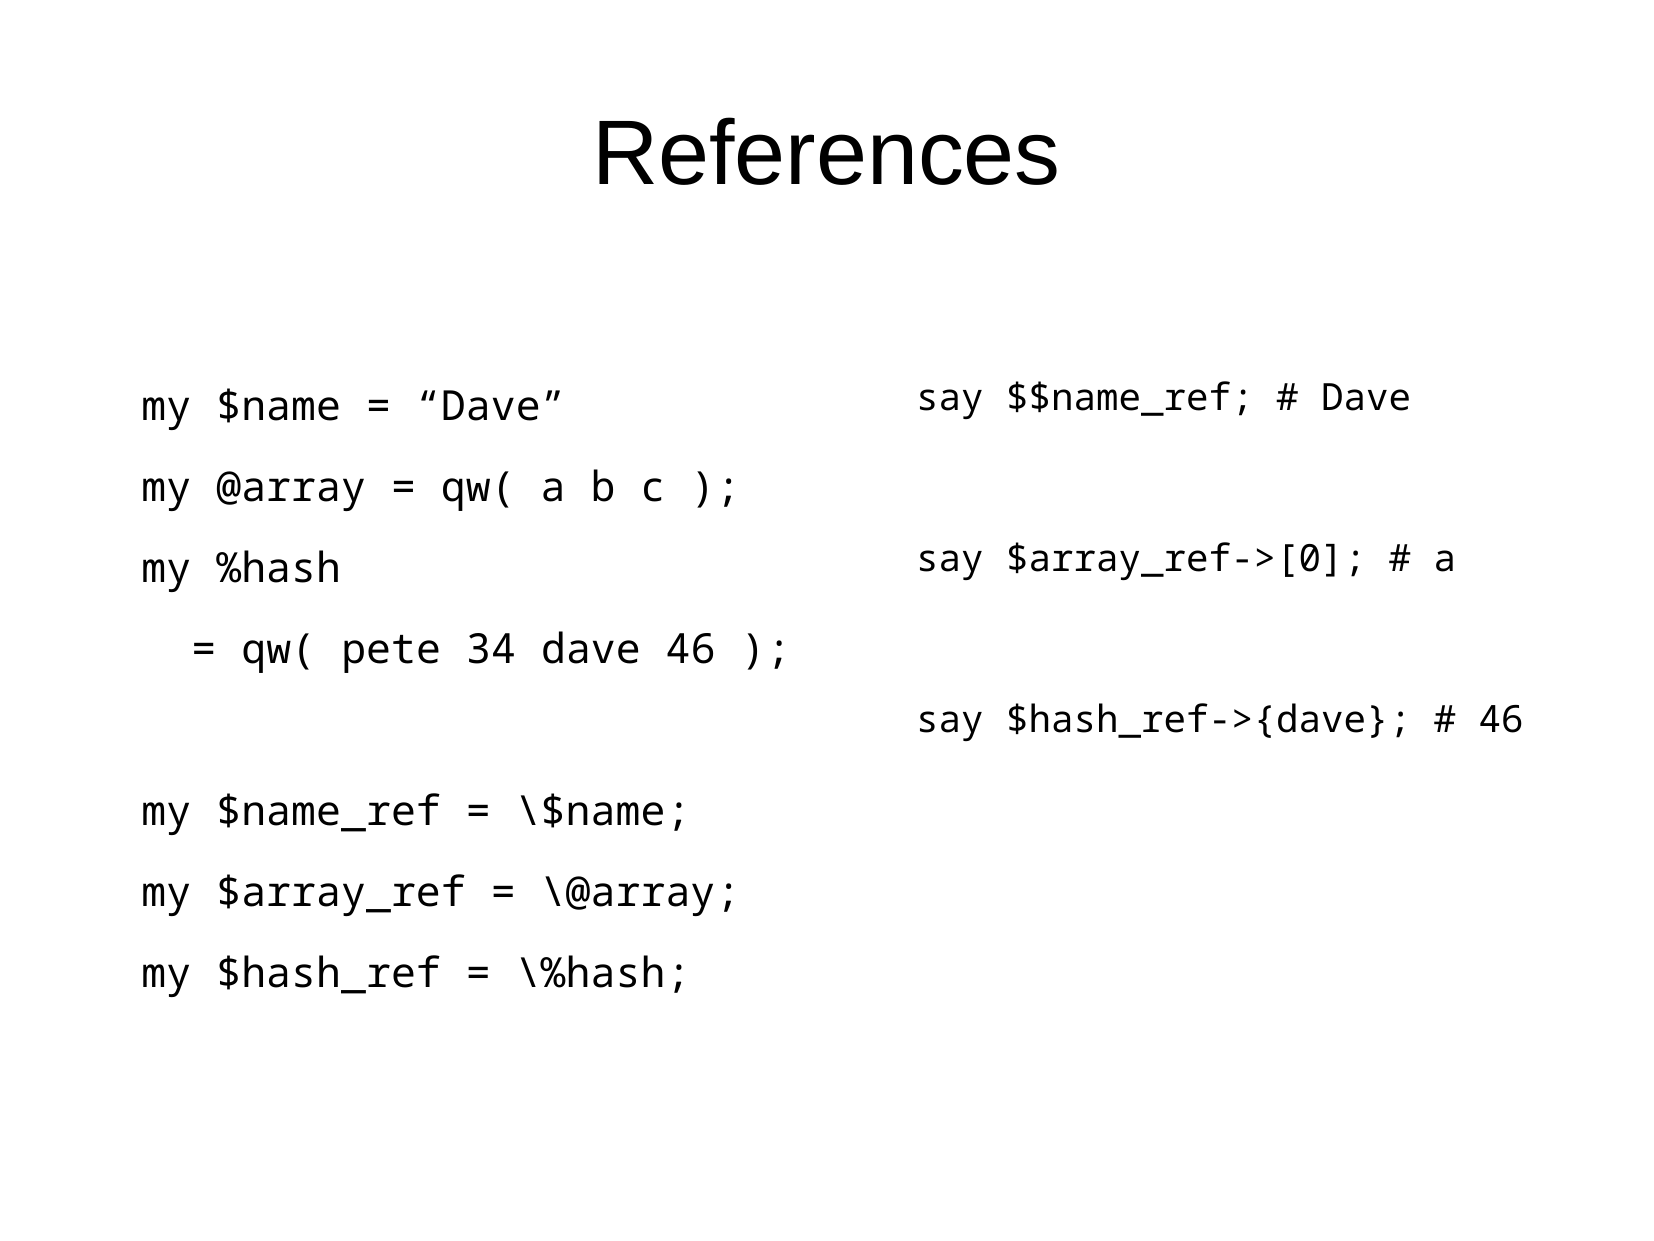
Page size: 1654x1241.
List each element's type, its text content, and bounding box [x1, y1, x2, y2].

list my $name = “Dave” my @array = qw( a b c ); my %hash = qw( pete 34 dave 46 ); my $name_ref = \$name; my $array_ref = \@array; my $hash_ref = \%hash; [82, 290, 809, 1010]
title References [82, 49, 1571, 257]
list say $$name_ref; # Dave say $array_ref->[0]; # a say $hash_ref->{dave}; # 46 [845, 290, 1572, 1010]
